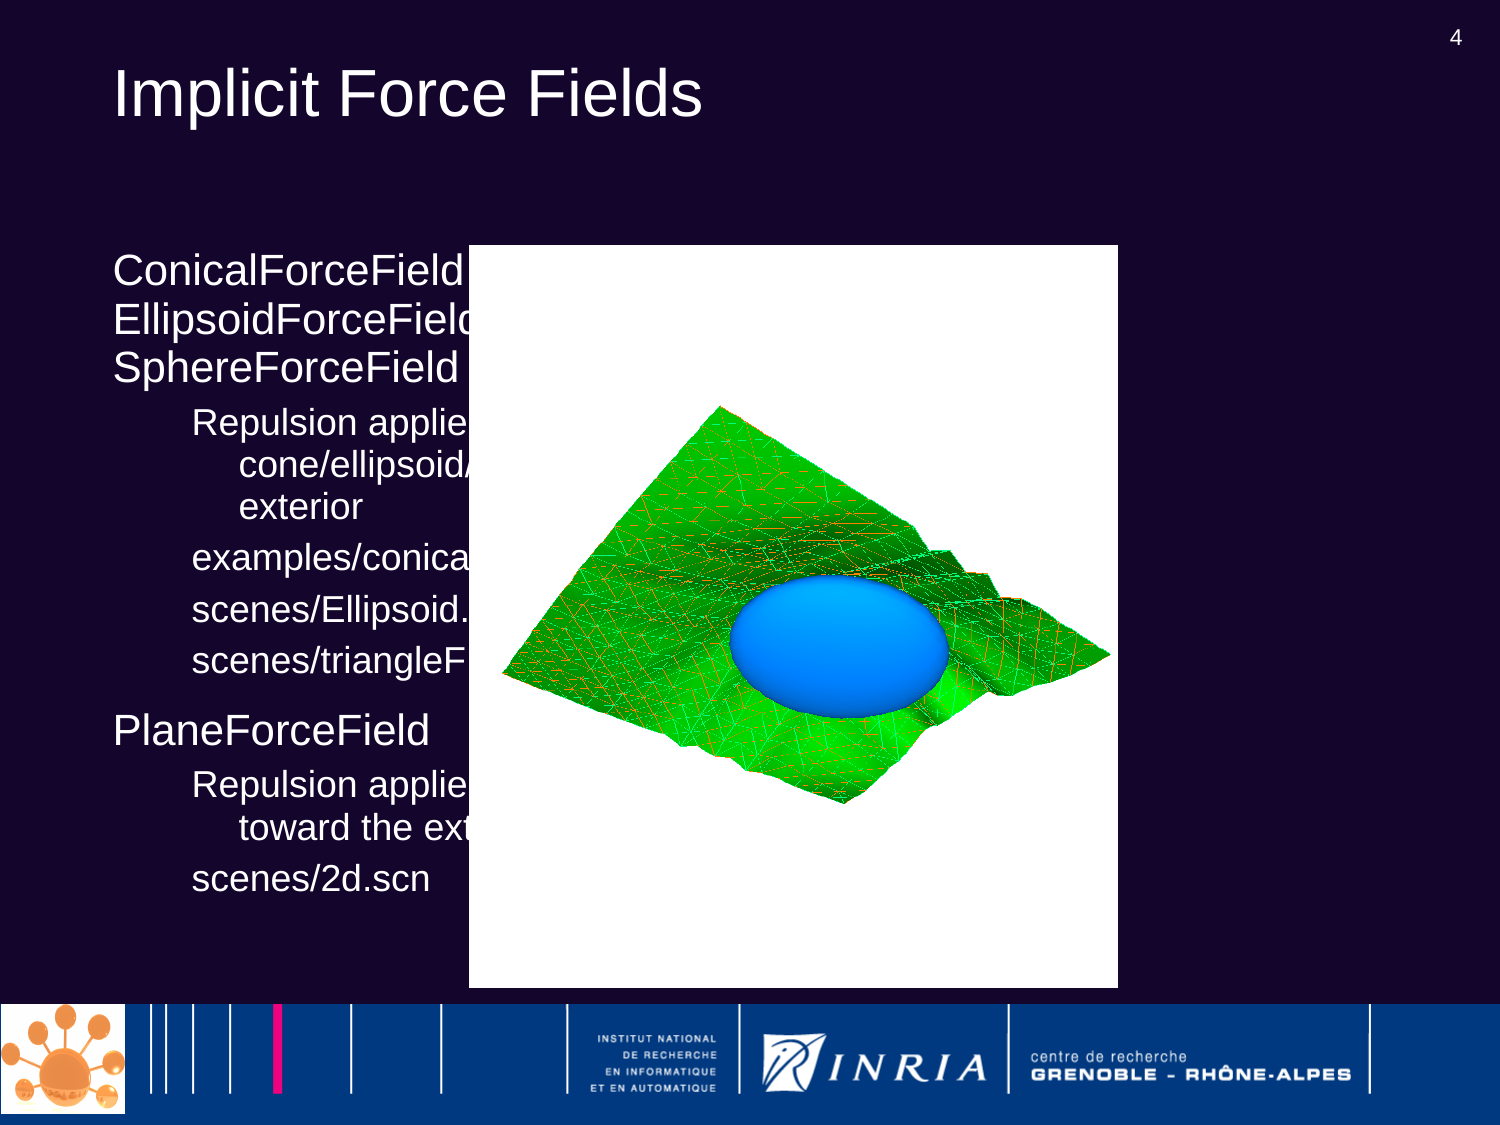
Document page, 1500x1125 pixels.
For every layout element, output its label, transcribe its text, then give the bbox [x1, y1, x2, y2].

list ConicalForceField EllipsoidForceField SphereForceField Repulsion applied by a cone/ellipsoid/sphere toward the exterior examples/conicalFF.scn scenes/Ellipsoid.scn scenes/triangleFEMSphere.scn PlaneForceField Repulsion applied by a plane toward the exterior (half-space) scenes/2d.scn [112, 245, 422, 973]
picture [0, 1004, 1500, 1125]
title Implicit Force Fields [112, 7, 1474, 181]
picture [422, 245, 1468, 988]
